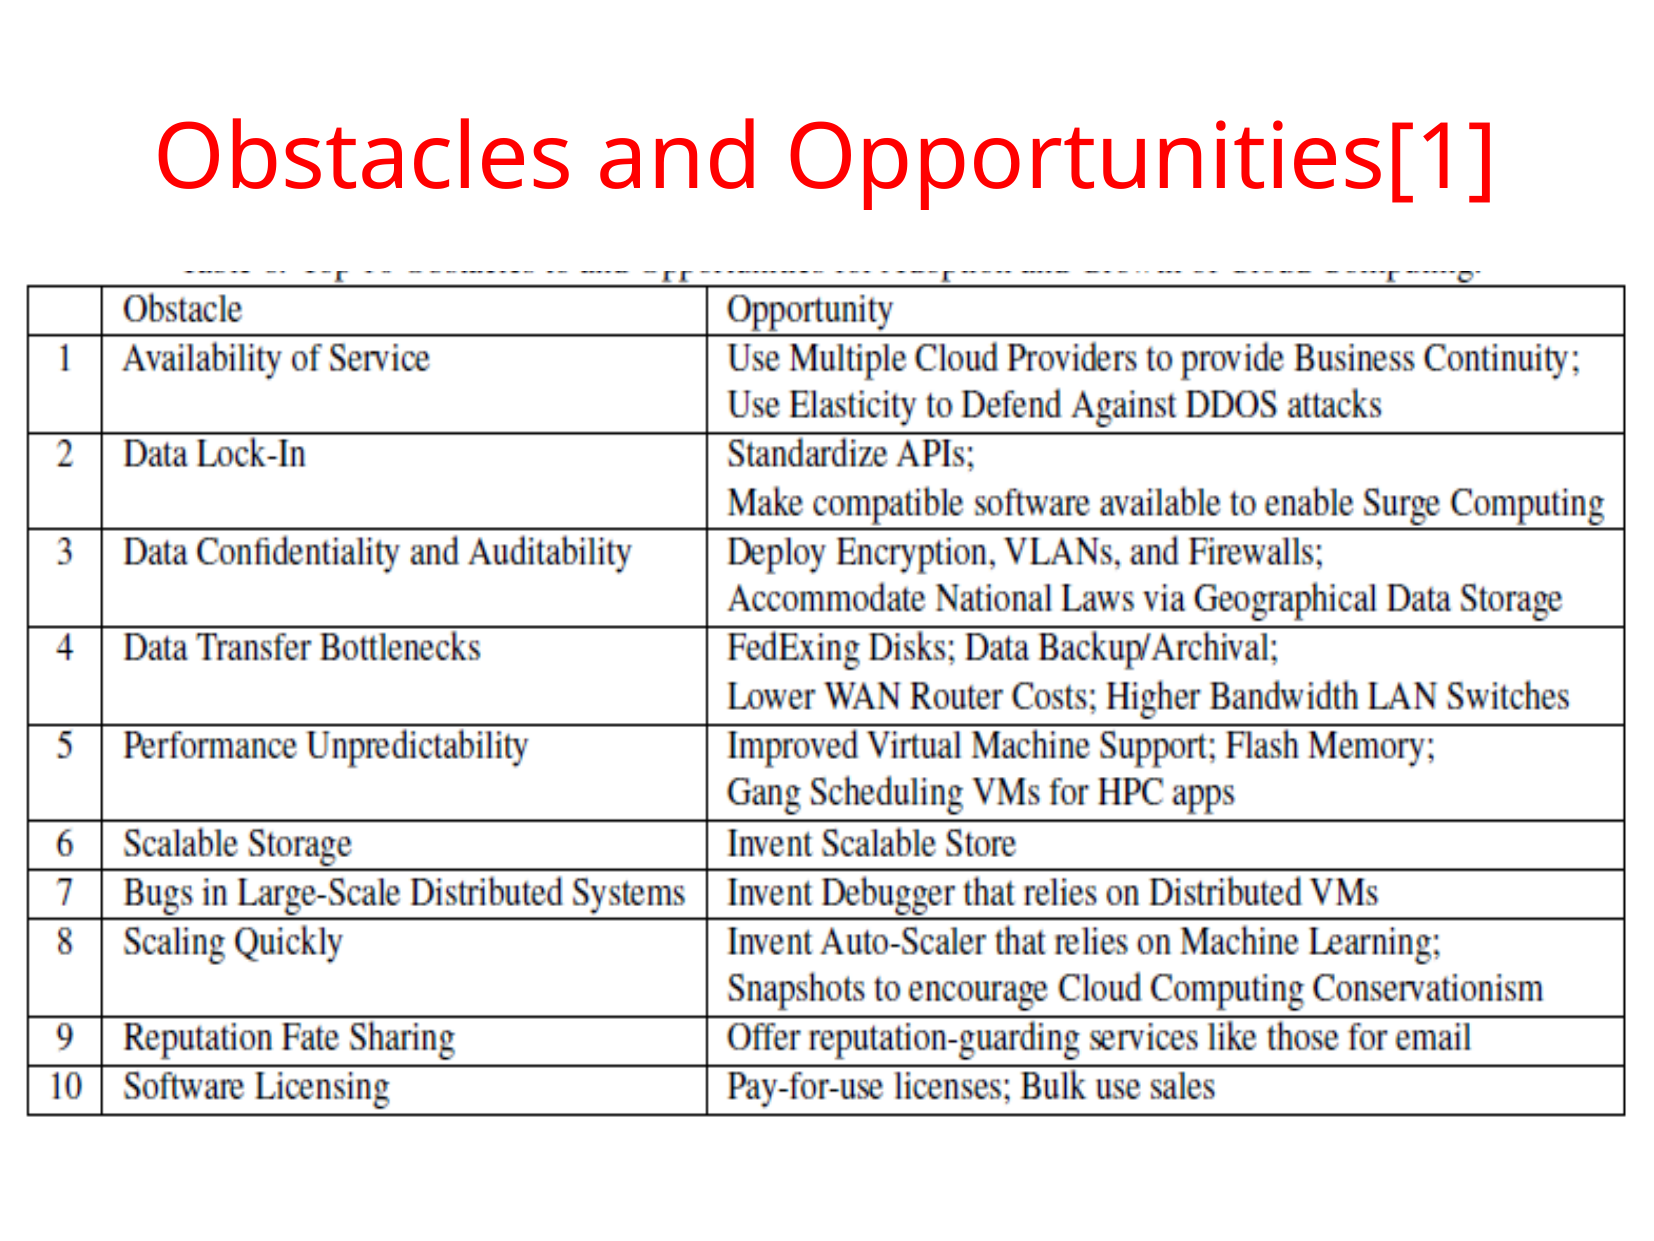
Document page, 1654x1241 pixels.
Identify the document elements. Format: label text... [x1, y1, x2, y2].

picture [0, 271, 1645, 1134]
title Obstacles and Opportunities[1] [82, 49, 1571, 257]
